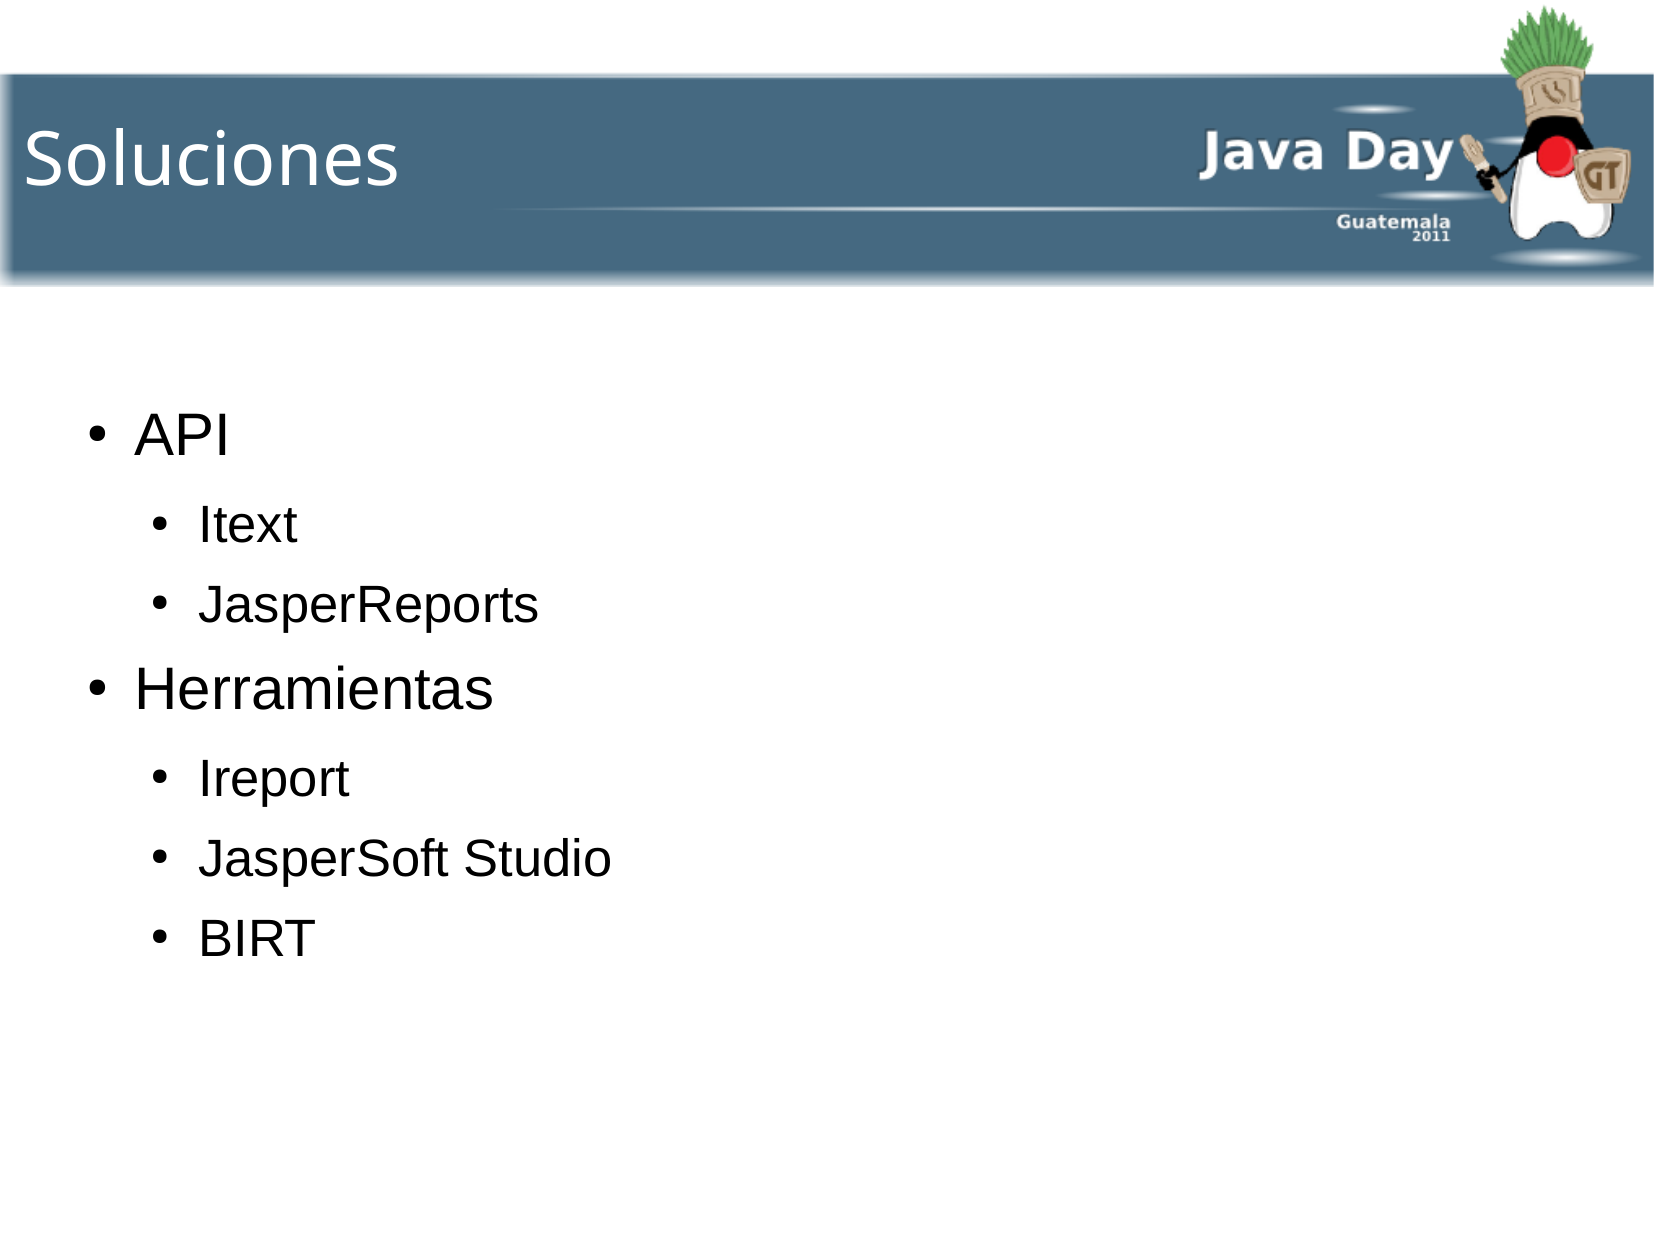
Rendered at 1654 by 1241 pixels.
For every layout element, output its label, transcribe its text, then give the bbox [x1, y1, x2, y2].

picture [0, 3, 1654, 287]
list API Itext JasperReports Herramientas Ireport JasperSoft Studio BIRT [70, 401, 1560, 969]
title Soluciones [23, 60, 1512, 253]
